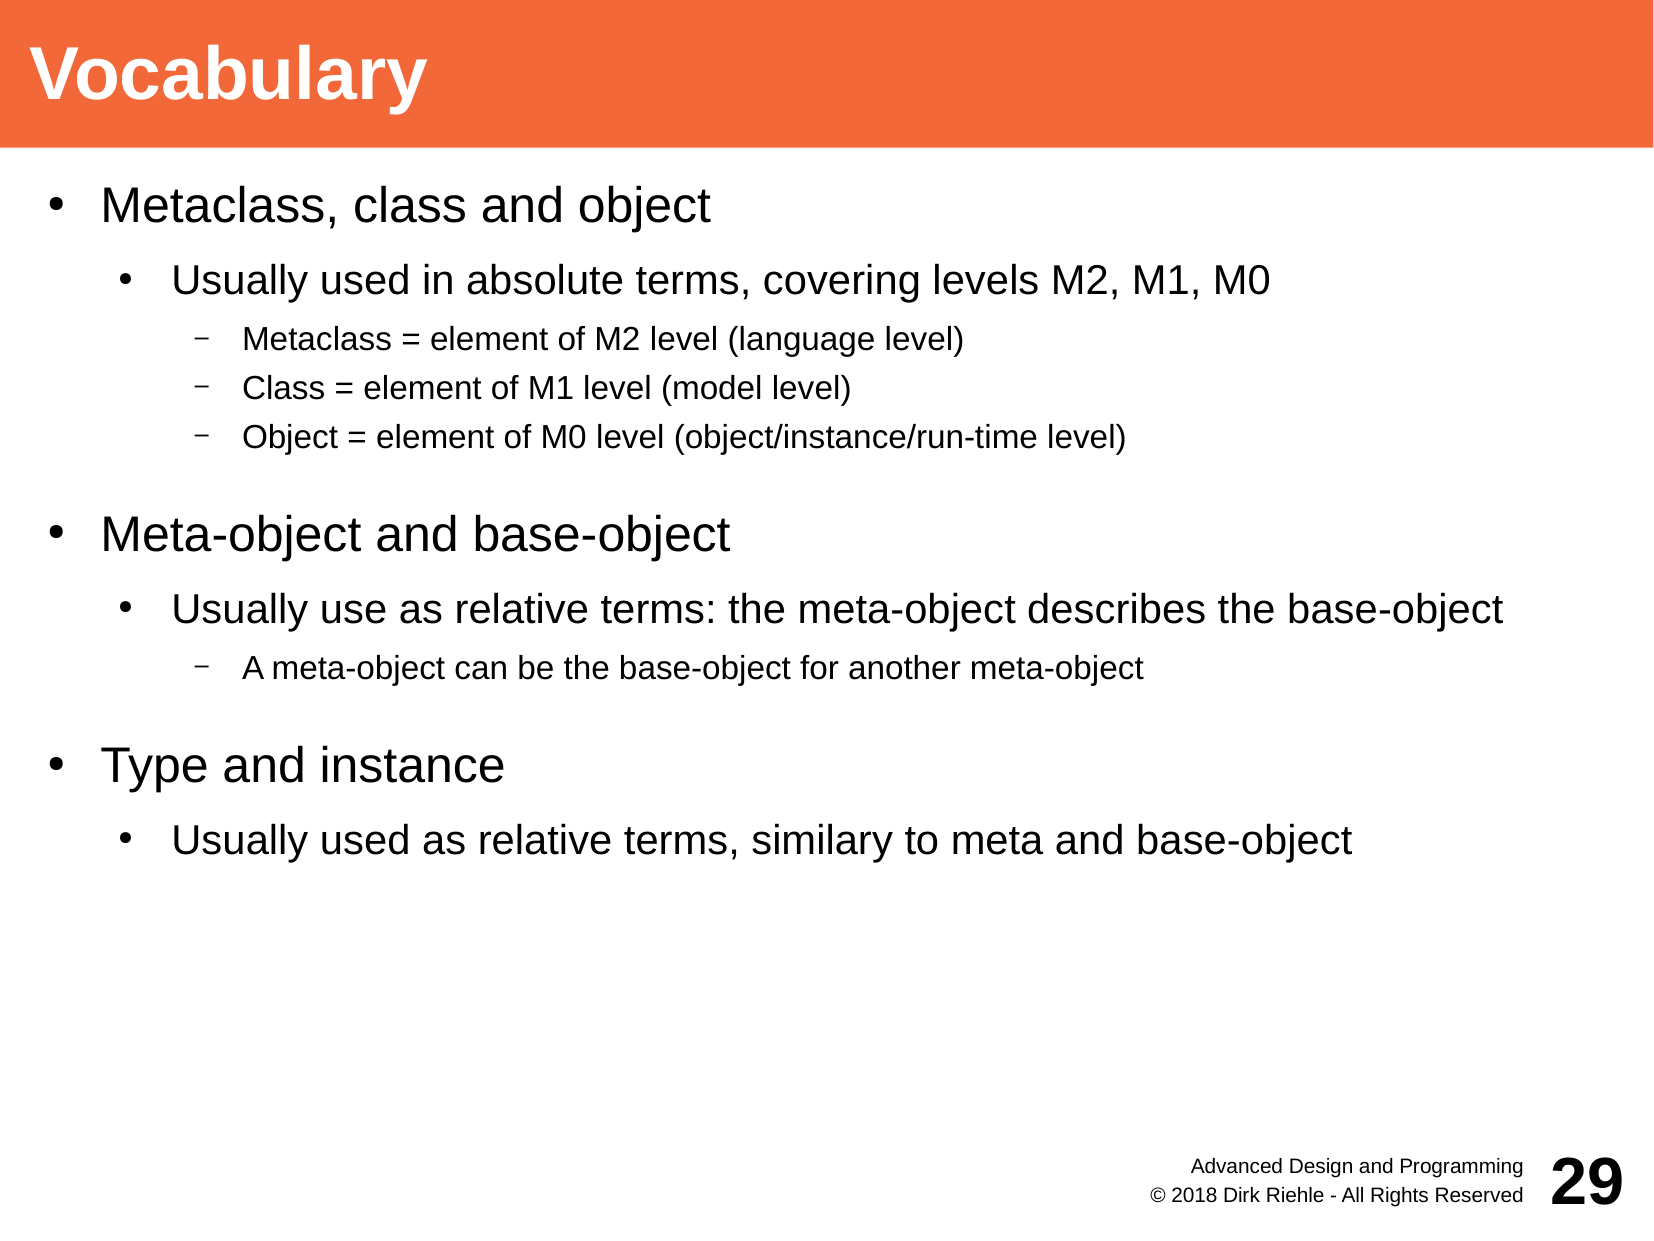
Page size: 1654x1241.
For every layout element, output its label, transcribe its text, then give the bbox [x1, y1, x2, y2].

title Vocabulary [0, 0, 1654, 148]
list Metaclass, class and object Usually used in absolute terms, covering levels M2, M1, M0 Metaclass = element of M2 level (language level) Class = element of M1 level (model level) Object = element of M0 level (object/instance/run-time level) Meta-object and base-object Usually use as relative terms: the meta-object describes the base-object A meta-object can be the base-object for another meta-object Type and instance Usually used as relative terms, similary to meta and base-object [29, 177, 1625, 1063]
